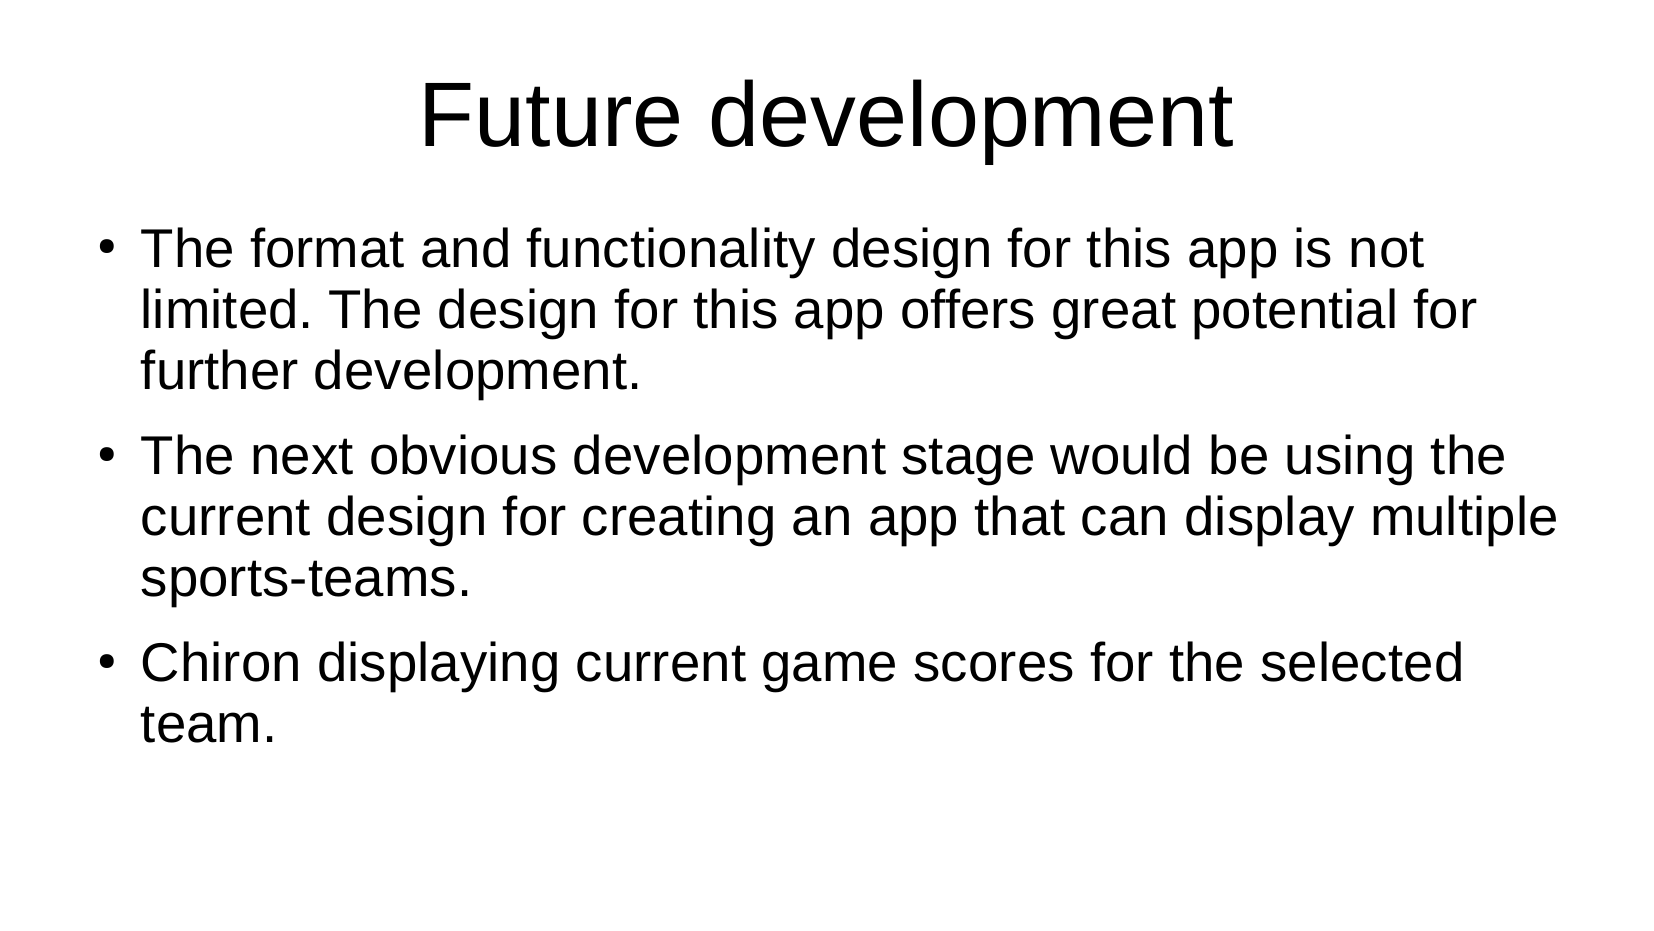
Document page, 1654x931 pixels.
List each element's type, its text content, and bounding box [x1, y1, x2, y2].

title Future development [82, 37, 1571, 193]
list The format and functionality design for this app is not limited. The design for this app offers great potential for further development. The next obvious development stage would be using the current design for creating an app that can display multiple sports-teams. Chiron displaying current game scores for the selected team. [82, 217, 1571, 758]
